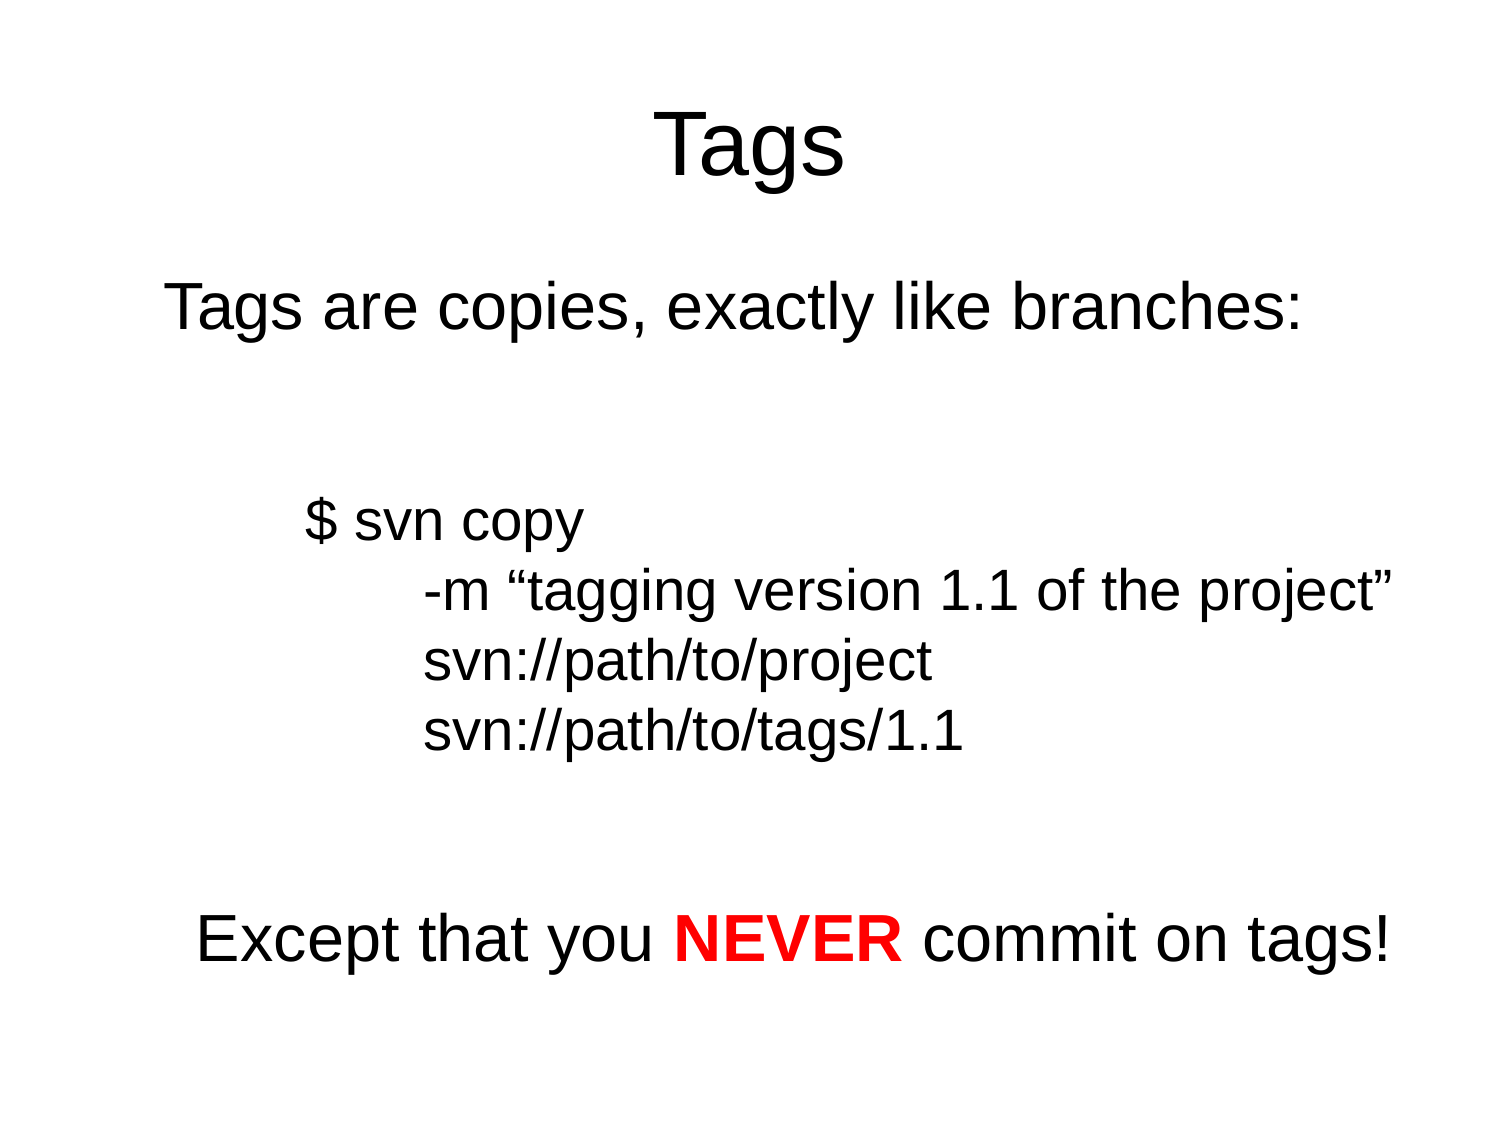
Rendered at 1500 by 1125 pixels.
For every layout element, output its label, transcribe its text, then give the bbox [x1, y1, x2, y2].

title Tags [75, 45, 1426, 233]
list Tags are copies, exactly like branches: $ svn copy -m “tagging version 1.1 of the project” svn://path/to/project svn://path/to/tags/1.1 Except that you NEVER commit on tags! [75, 263, 1425, 1006]
